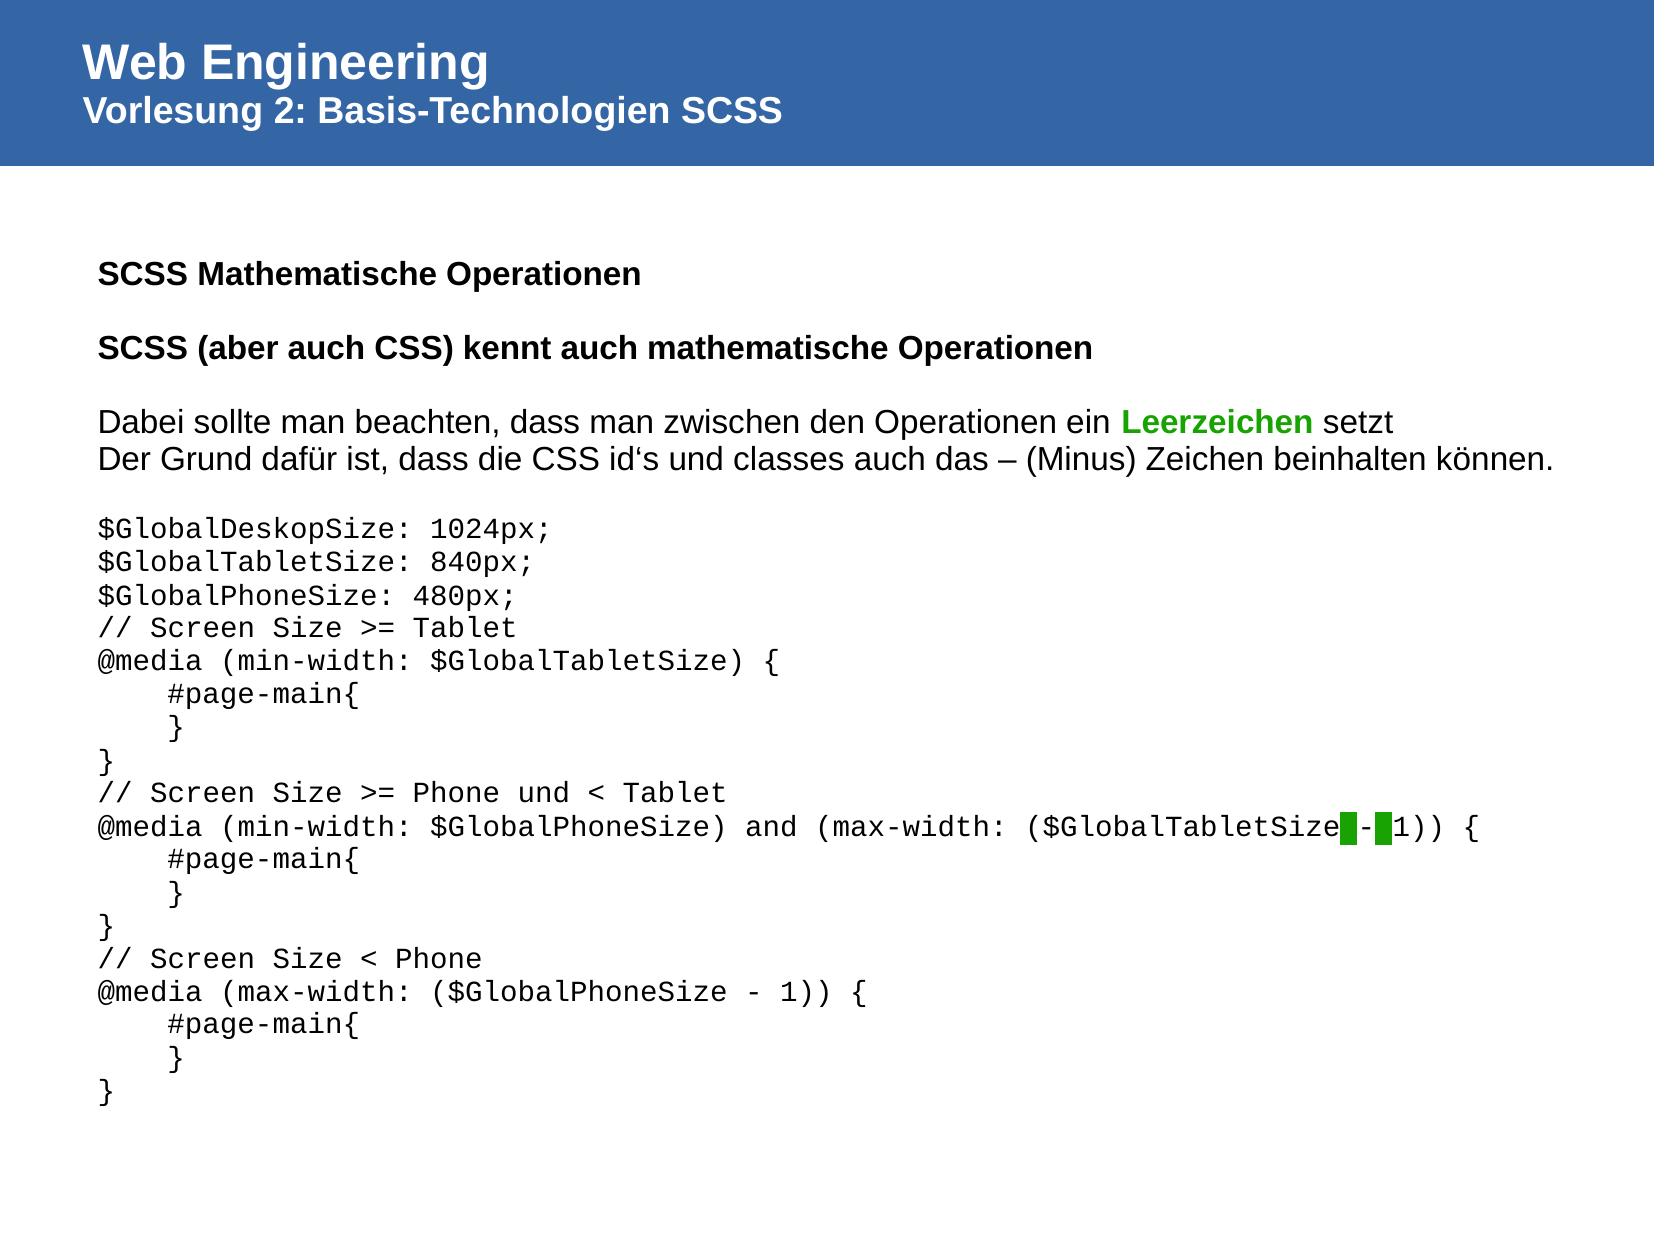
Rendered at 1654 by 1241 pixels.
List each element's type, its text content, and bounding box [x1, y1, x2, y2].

title Web Engineering Vorlesung 2: Basis-Technologien SCSS [82, 0, 1571, 166]
text_box SCSS Mathematische Operationen SCSS (aber auch CSS) kennt auch mathematische Operationen Dabei sollte man beachten, dass man zwischen den Operationen ein Leerzeichen setzt Der Grund dafür ist, dass die CSS id‘s und classes auch das – (Minus) Zeichen beinhalten können. $GlobalDeskopSize: 1024px; $GlobalTabletSize: 840px; $GlobalPhoneSize: 480px; // Screen Size >= Tablet @media (min-width: $GlobalTabletSize) { #page-main{ } } // Screen Size >= Phone und < Tablet @media (min-width: $GlobalPhoneSize) and (max-width: ($GlobalTabletSize - 1)) { #page-main{ } } // Screen Size < Phone @media (max-width: ($GlobalPhoneSize - 1)) { #page-main{ } } [82, 248, 1583, 1202]
